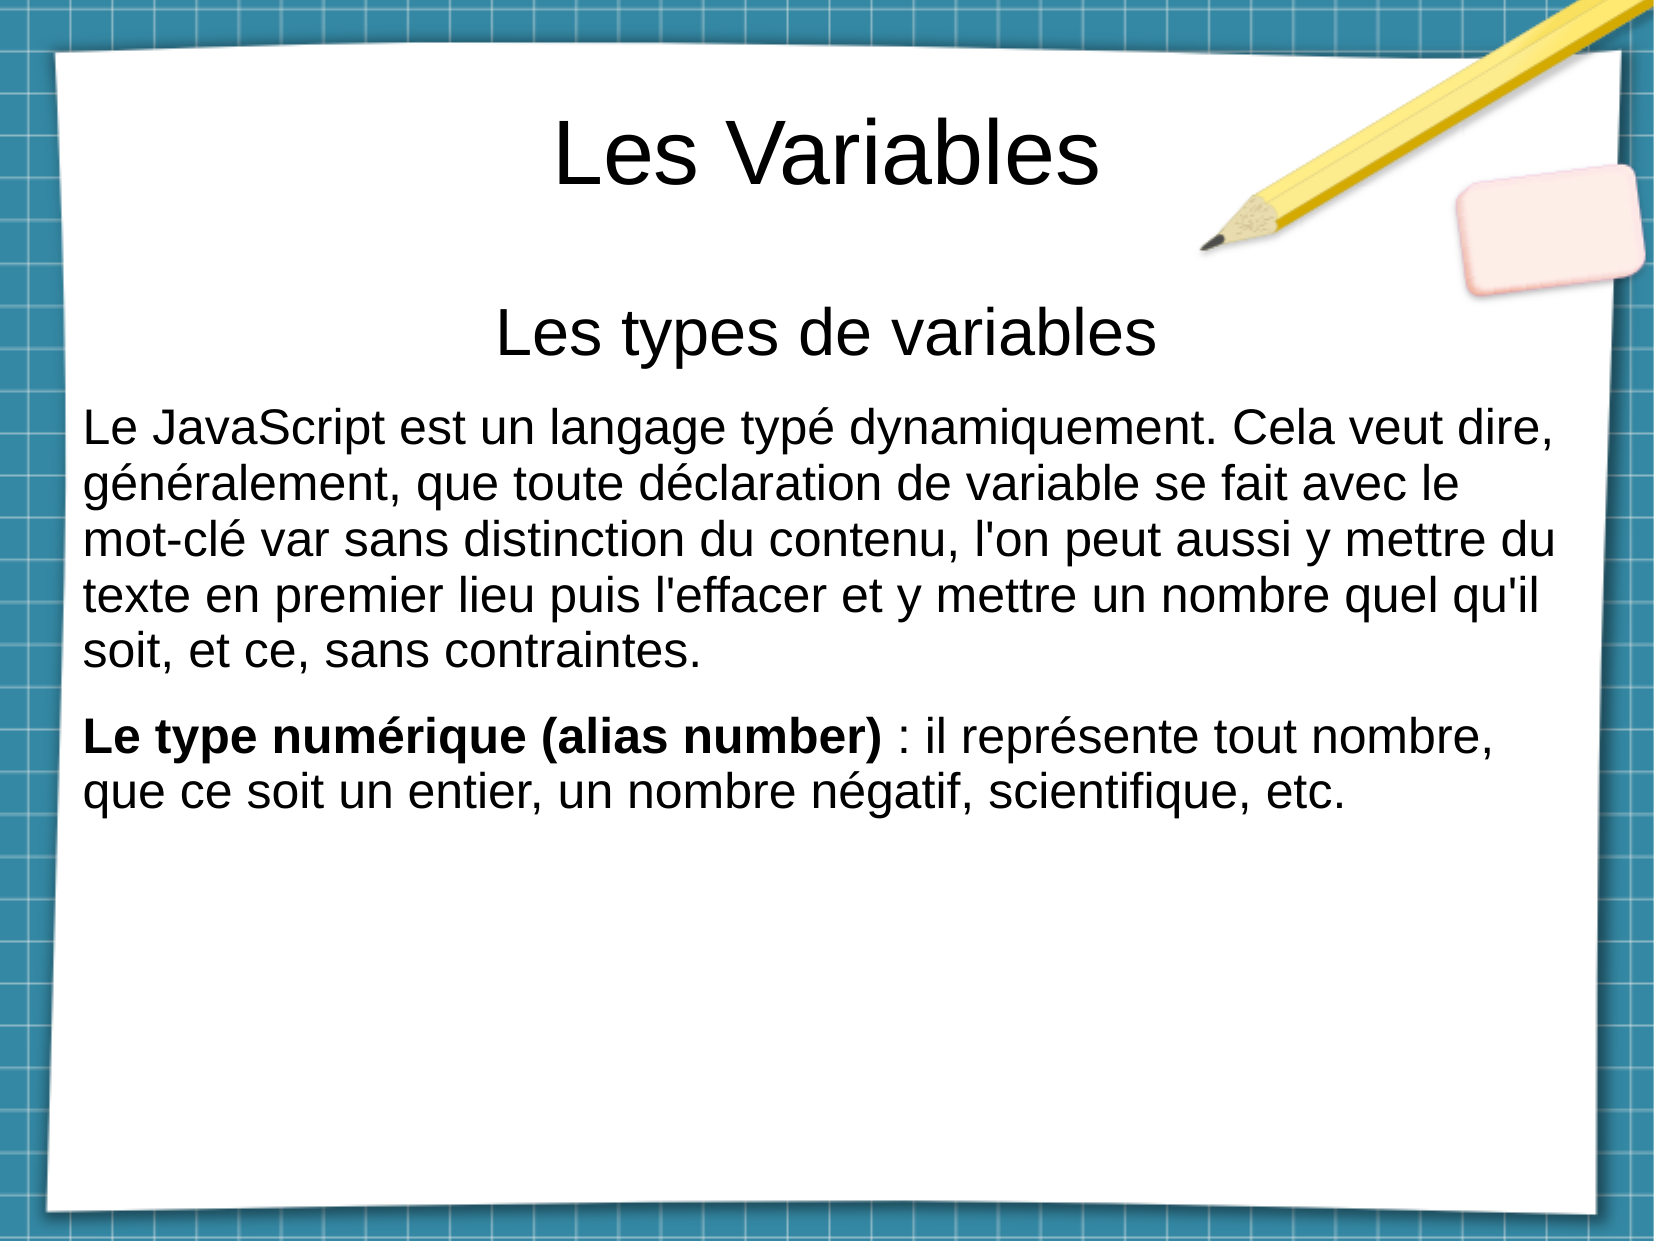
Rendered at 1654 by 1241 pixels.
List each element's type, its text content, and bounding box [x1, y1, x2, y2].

list Les types de variables Le JavaScript est un langage typé dynamiquement. Cela veut dire, généralement, que toute déclaration de variable se fait avec le mot-clé var sans distinction du contenu, l'on peut aussi y mettre du texte en premier lieu puis l'effacer et y mettre un nombre quel qu'il soit, et ce, sans contraintes. Le type numérique (alias number) : il représente tout nombre, que ce soit un entier, un nombre négatif, scientifique, etc. [82, 295, 1571, 1104]
title Les Variables [82, 49, 1571, 257]
picture [0, 0, 1654, 1241]
